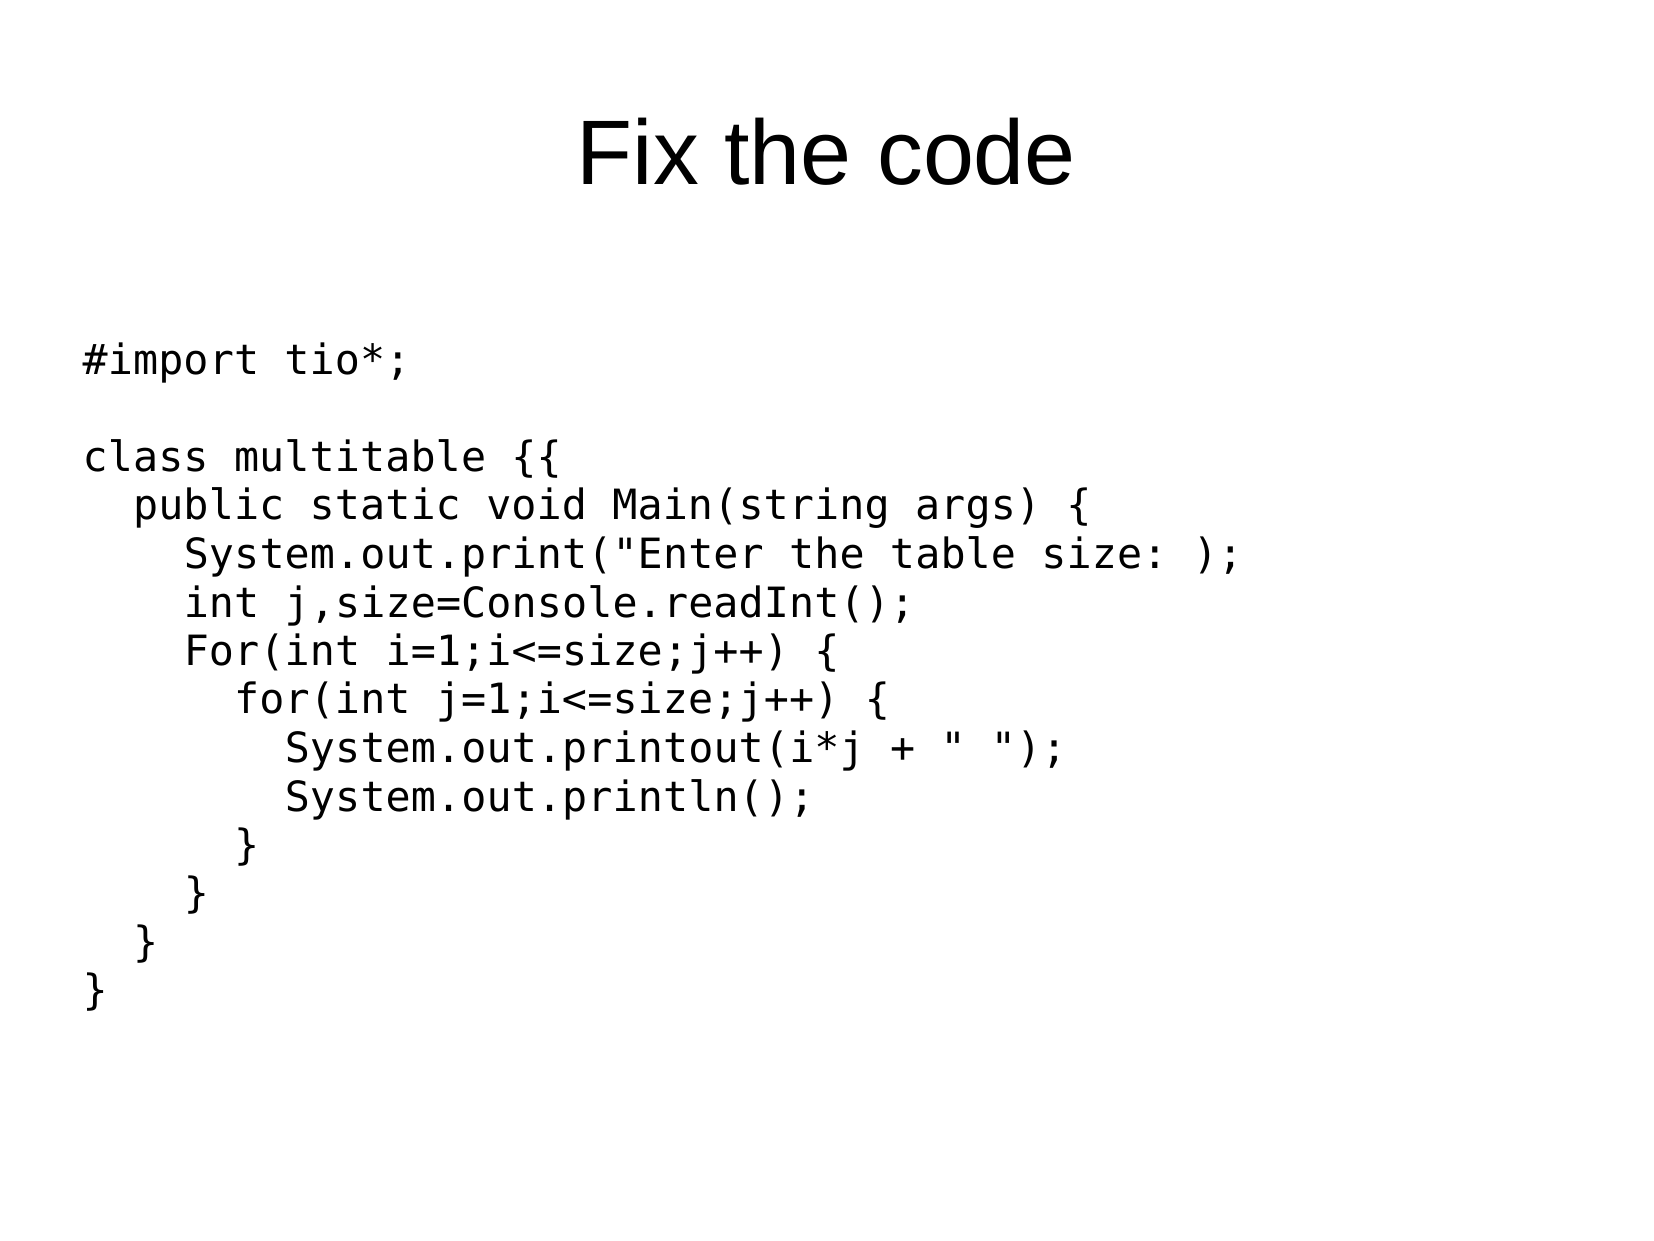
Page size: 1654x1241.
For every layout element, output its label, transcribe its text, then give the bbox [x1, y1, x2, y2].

subtitle #import tio*; class multitable {{ public static void Main(string args) { System.out.print("Enter the table size: ); int j,size=Console.readInt(); For(int i=1;i<=size;j++) { for(int j=1;i<=size;j++) { System.out.printout(i*j + " "); System.out.println(); } } } } [82, 290, 1571, 1109]
title Fix the code [82, 49, 1571, 257]
